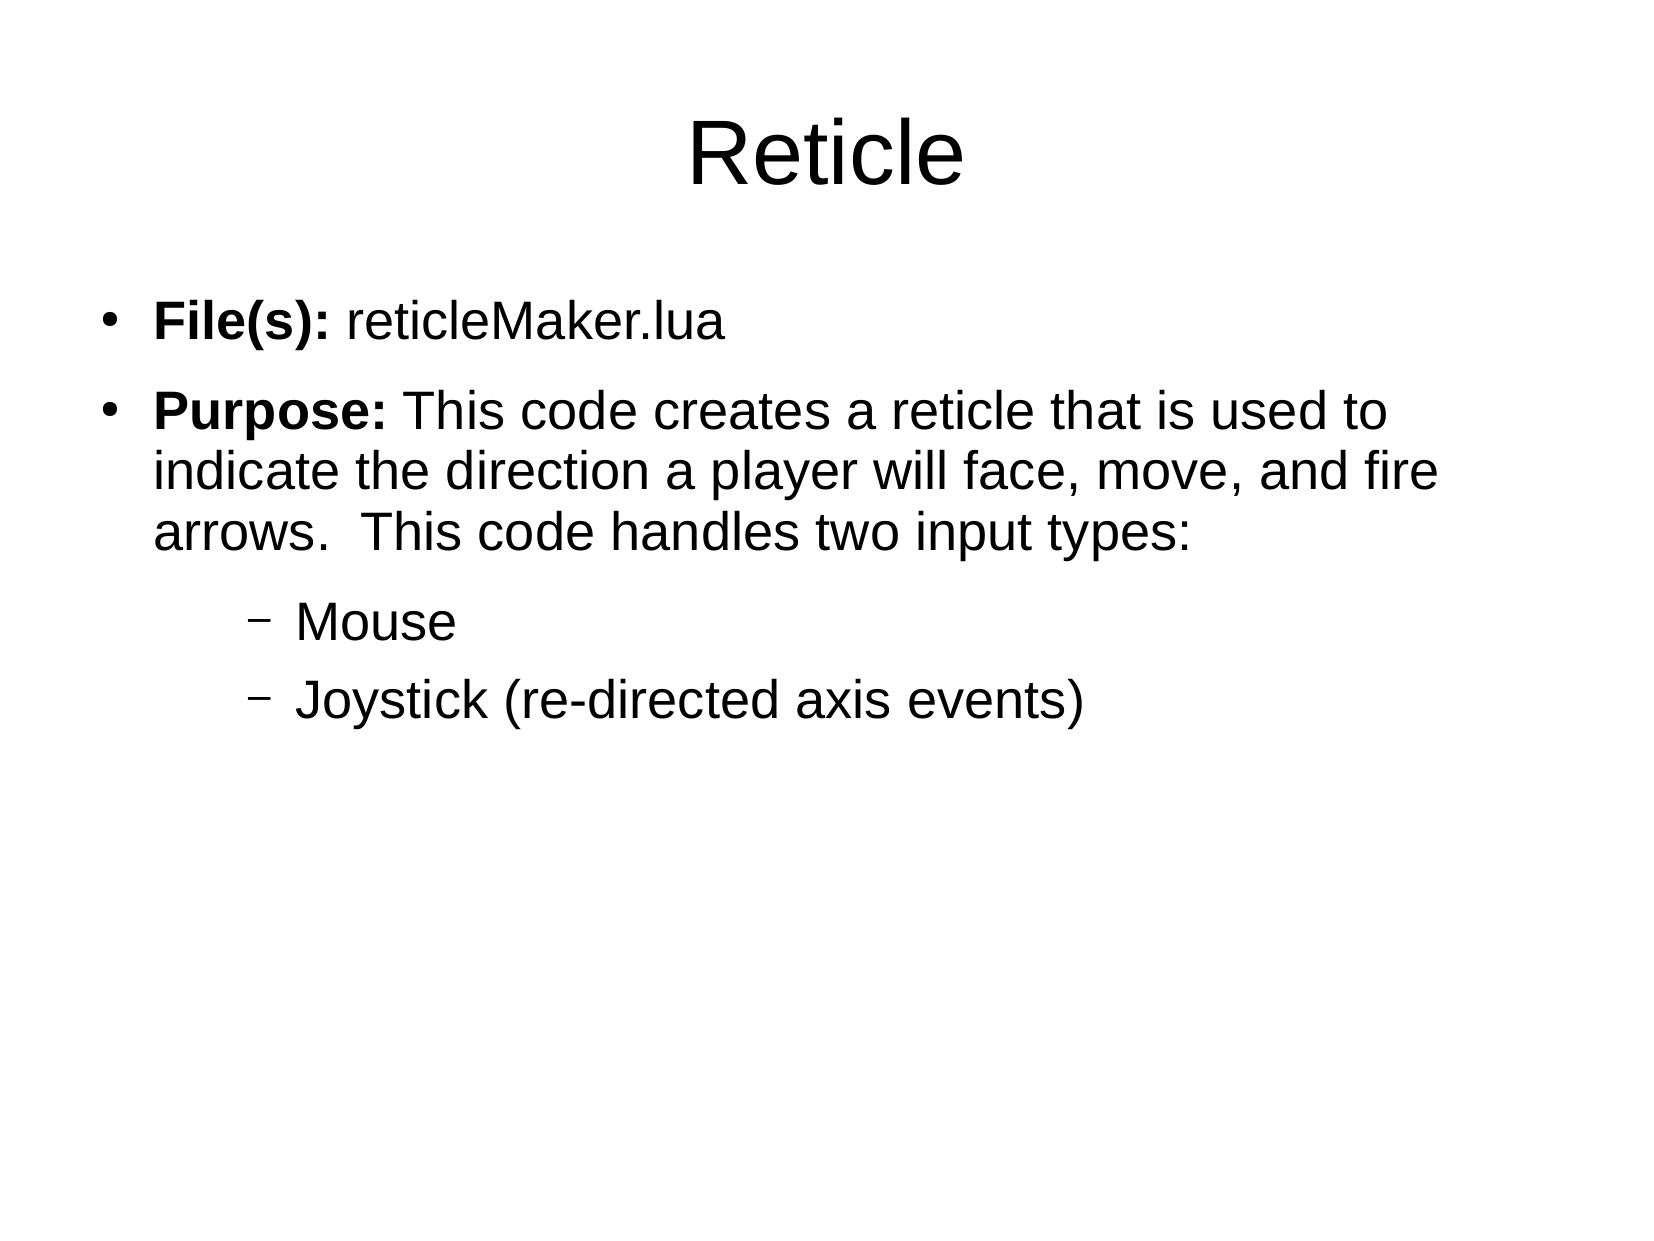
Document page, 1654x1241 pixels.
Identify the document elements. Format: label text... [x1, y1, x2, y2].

list File(s): reticleMaker.lua Purpose: This code creates a reticle that is used to indicate the direction a player will face, move, and fire arrows. This code handles two input types: Mouse Joystick (re-directed axis events) [82, 290, 1571, 1109]
title Reticle [82, 49, 1571, 257]
